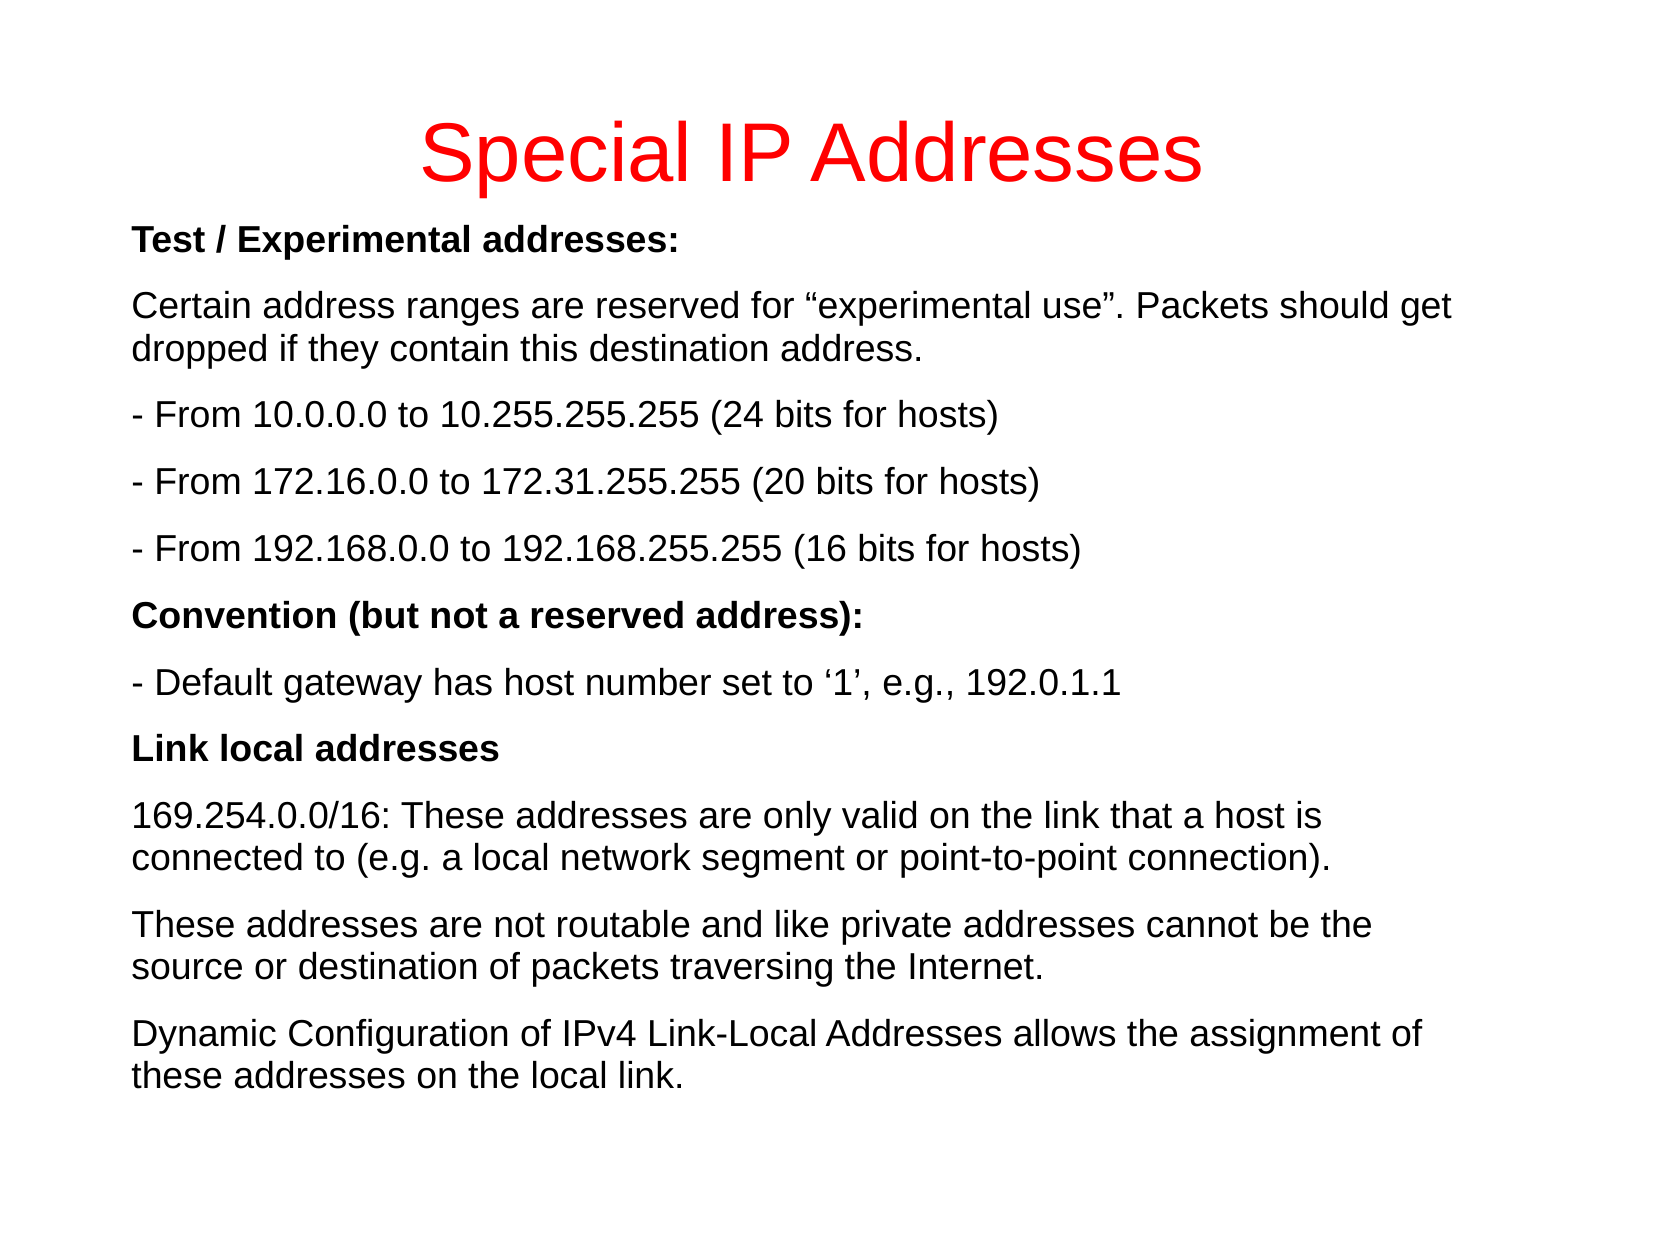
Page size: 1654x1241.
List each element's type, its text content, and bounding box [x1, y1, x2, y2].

title Special IP Addresses [0, 49, 1654, 257]
text_box Test / Experimental addresses: Certain address ranges are reserved for “experimental use”. Packets should get dropped if they contain this destination address. - From 10.0.0.0 to 10.255.255.255 (24 bits for hosts) - From 172.16.0.0 to 172.31.255.255 (20 bits for hosts) - From 192.168.0.0 to 192.168.255.255 (16 bits for hosts) Convention (but not a reserved address): - Default gateway has host number set to ‘1’, e.g., 192.0.1.1 Link local addresses 169.254.0.0/16: These addresses are only valid on the link that a host is connected to (e.g. a local network segment or point-to-point connection). These addresses are not routable and like private addresses cannot be the source or destination of packets traversing the Internet. Dynamic Configuration of IPv4 Link-Local Addresses allows the assignment of these addresses on the local link. [116, 210, 1477, 1152]
